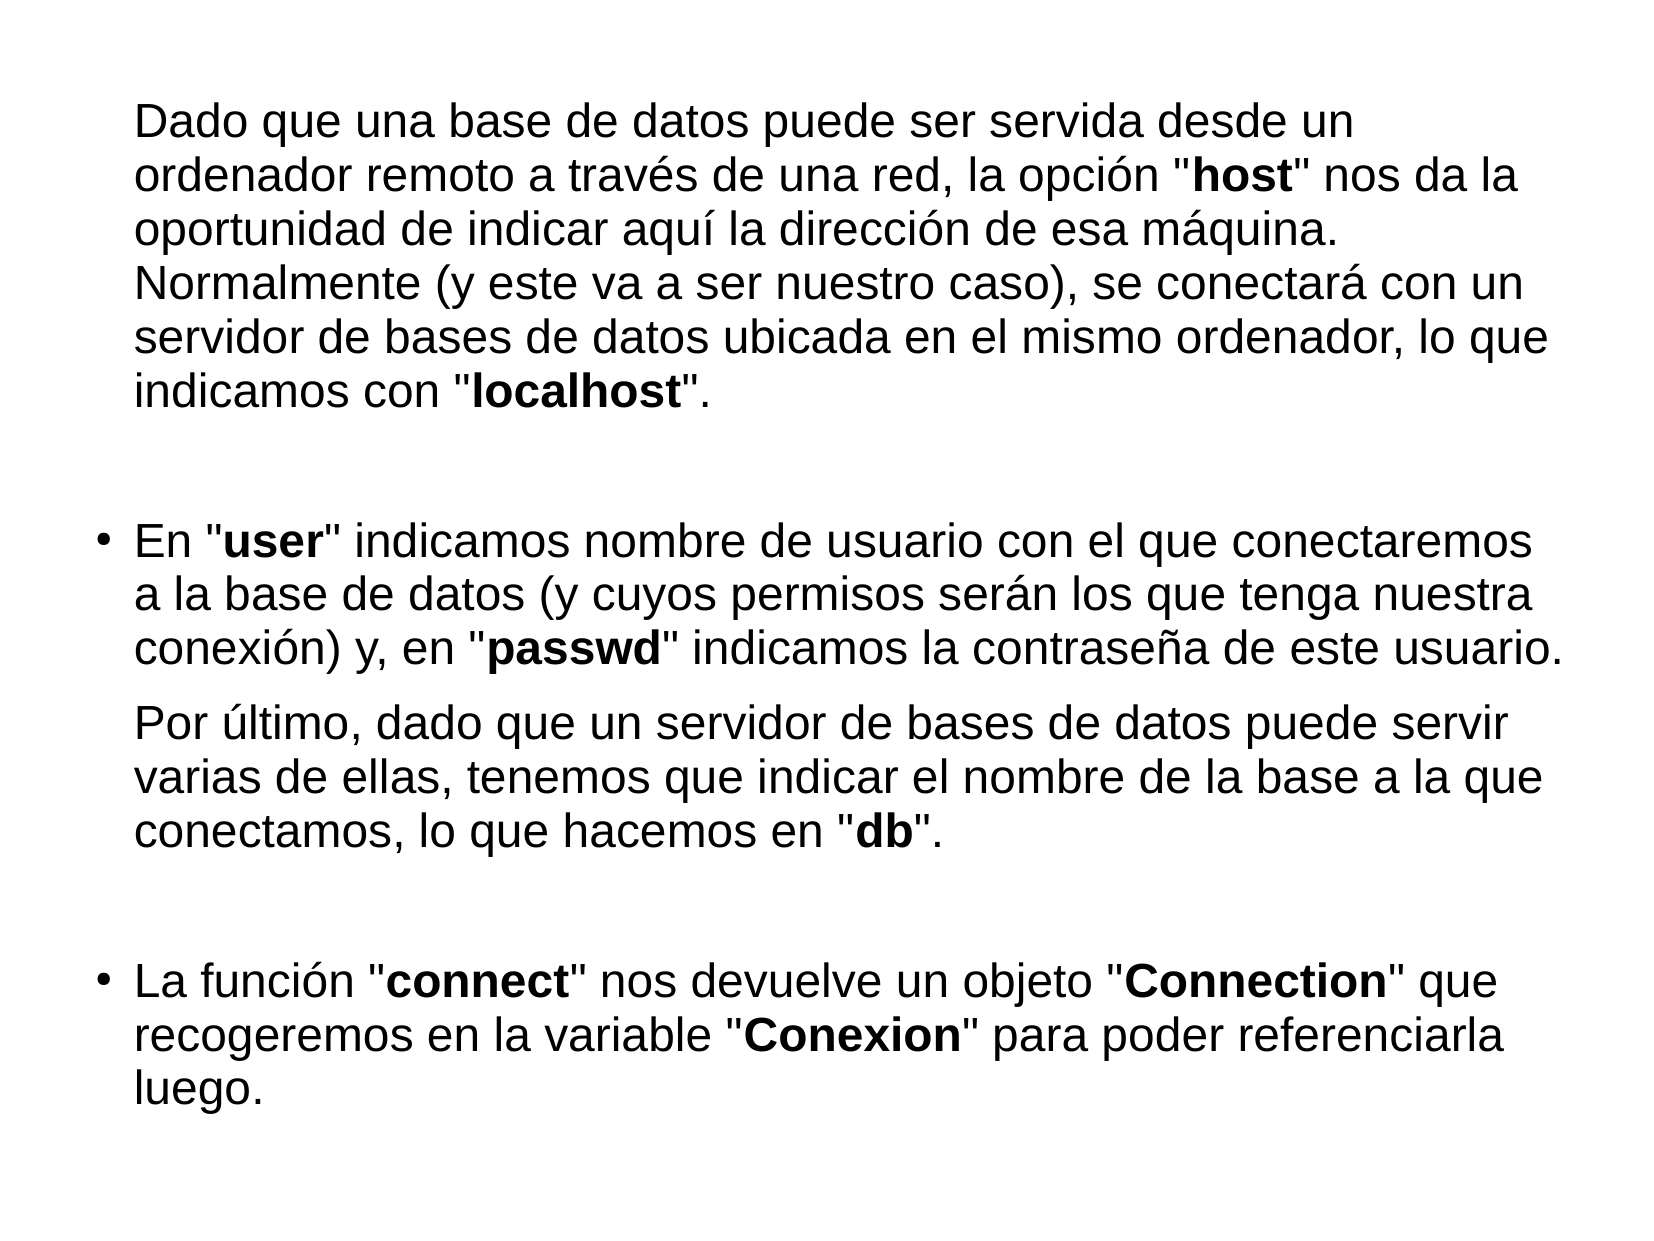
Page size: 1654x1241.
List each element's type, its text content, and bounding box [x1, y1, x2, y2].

list Dado que una base de datos puede ser servida desde un ordenador remoto a través de una red, la opción "host" nos da la oportunidad de indicar aquí la dirección de esa máquina. Normalmente (y este va a ser nuestro caso), se conectará con un servidor de bases de datos ubicada en el mismo ordenador, lo que indicamos con "localhost". En "user" indicamos nombre de usuario con el que conectaremos a la base de datos (y cuyos permisos serán los que tenga nuestra conexión) y, en "passwd" indicamos la contraseña de este usuario. Por último, dado que un servidor de bases de datos puede servir varias de ellas, tenemos que indicar el nombre de la base a la que conectamos, lo que hacemos en "db". La función "connect" nos devuelve un objeto "Connection" que recogeremos en la variable "Conexion" para poder referenciarla luego. [82, 94, 1571, 1158]
